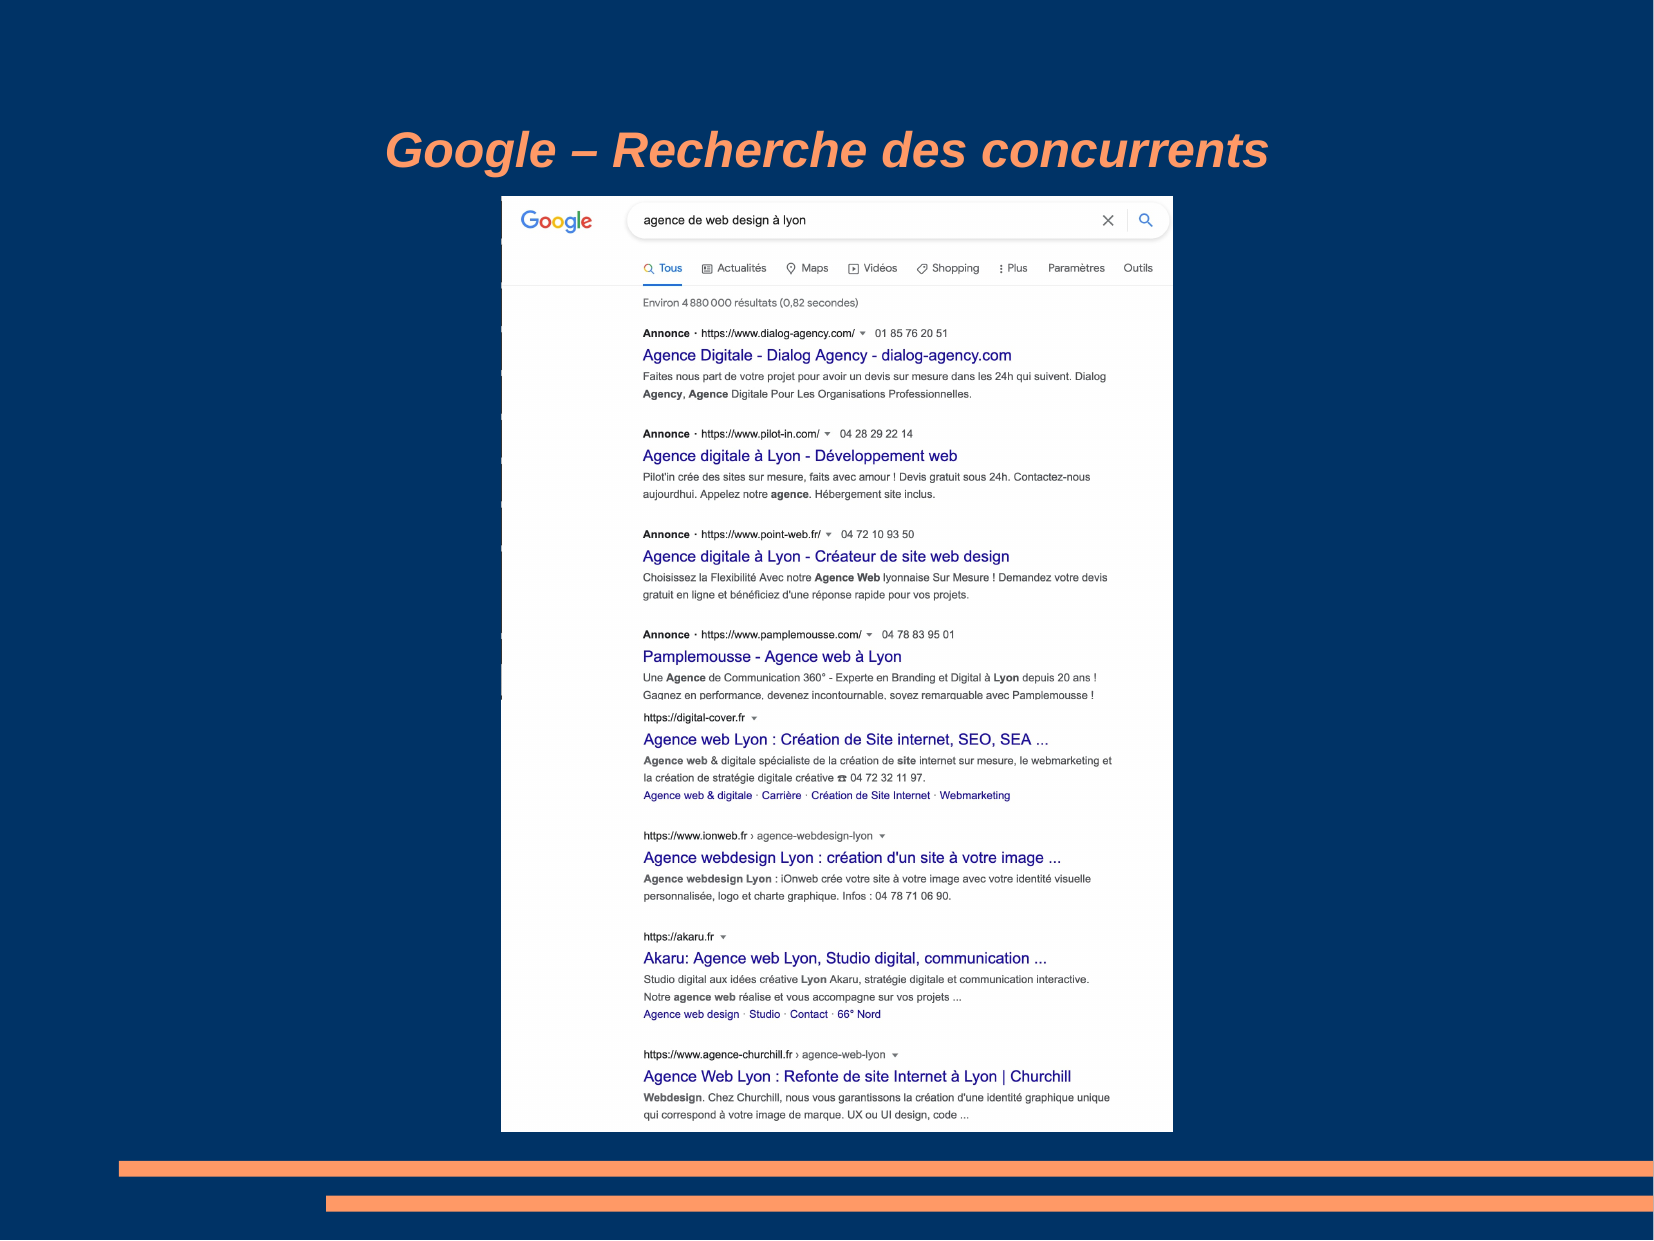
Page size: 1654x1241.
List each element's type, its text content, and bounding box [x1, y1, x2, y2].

title Google – Recherche des concurrents [121, 46, 1534, 254]
picture [501, 196, 1173, 1132]
